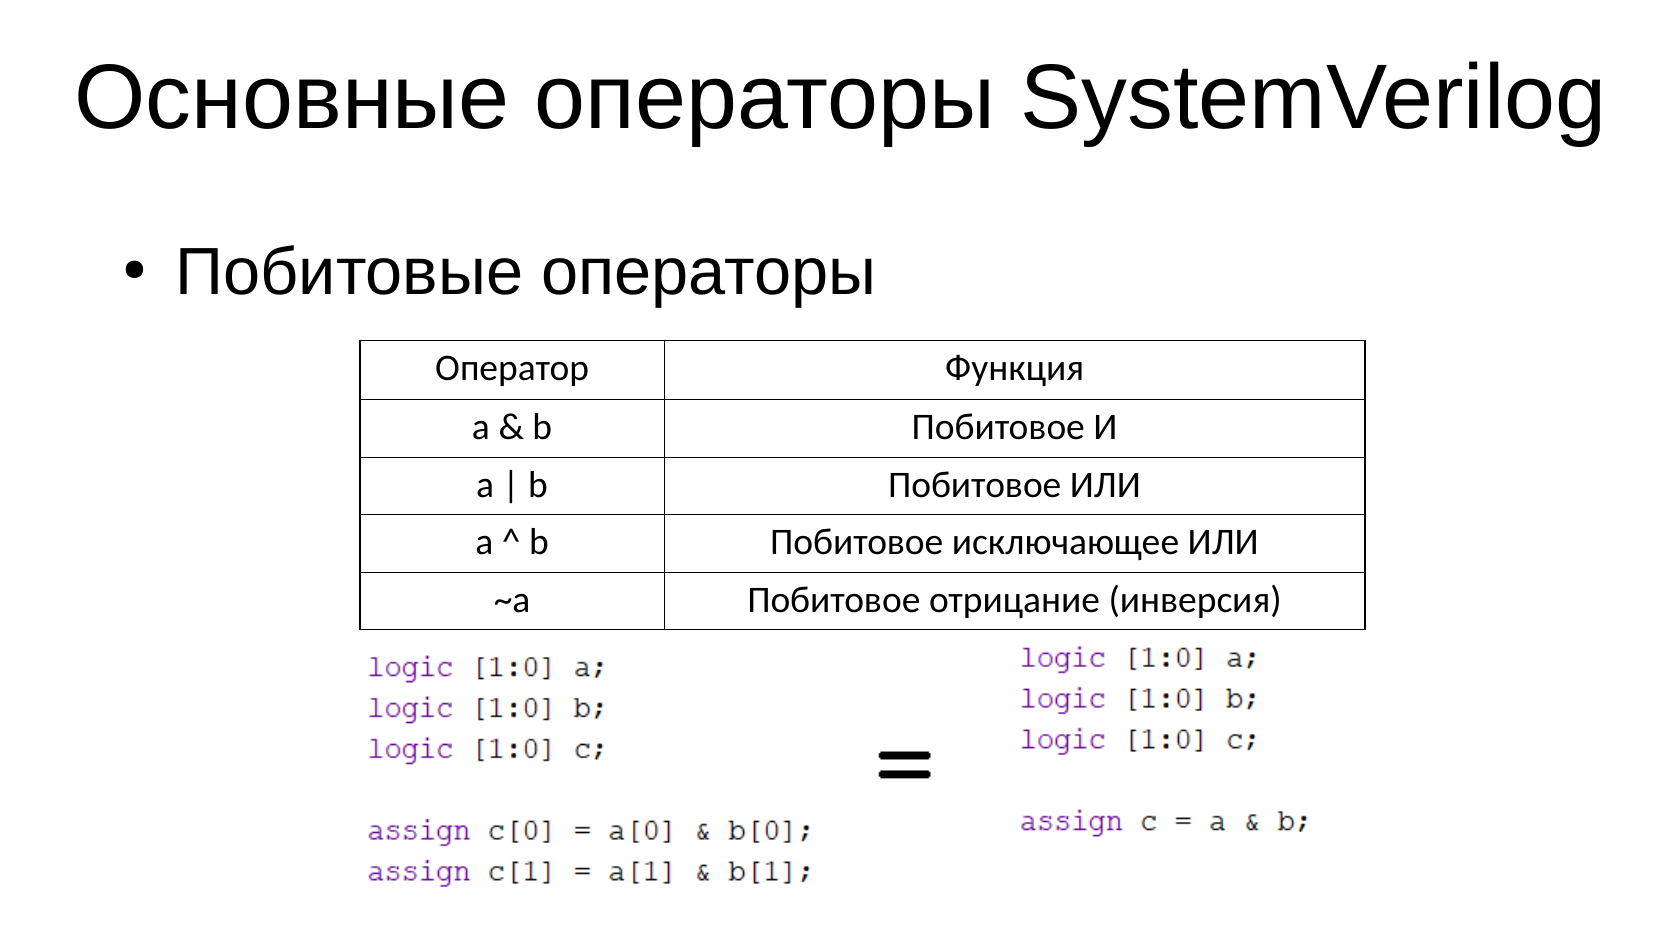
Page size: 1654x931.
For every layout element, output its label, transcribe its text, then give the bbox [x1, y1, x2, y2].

table_cell a | b [361, 458, 664, 514]
table_header Функция [665, 389, 1364, 399]
table_cell a & b [361, 400, 664, 457]
picture [330, 623, 1336, 909]
table_cell a ^ b [361, 515, 664, 572]
table_cell ~a [361, 573, 664, 629]
list Побитовые операторы [105, 233, 1594, 389]
table_cell Побитовое исключающее ИЛИ [665, 515, 1364, 572]
title Основные операторы SystemVerilog [30, 0, 1654, 200]
table_header Оператор [361, 389, 664, 399]
table_cell Побитовое И [665, 400, 1364, 457]
table_cell Побитовое ИЛИ [665, 458, 1364, 514]
table_cell Побитовое отрицание (инверсия) [665, 573, 1364, 629]
